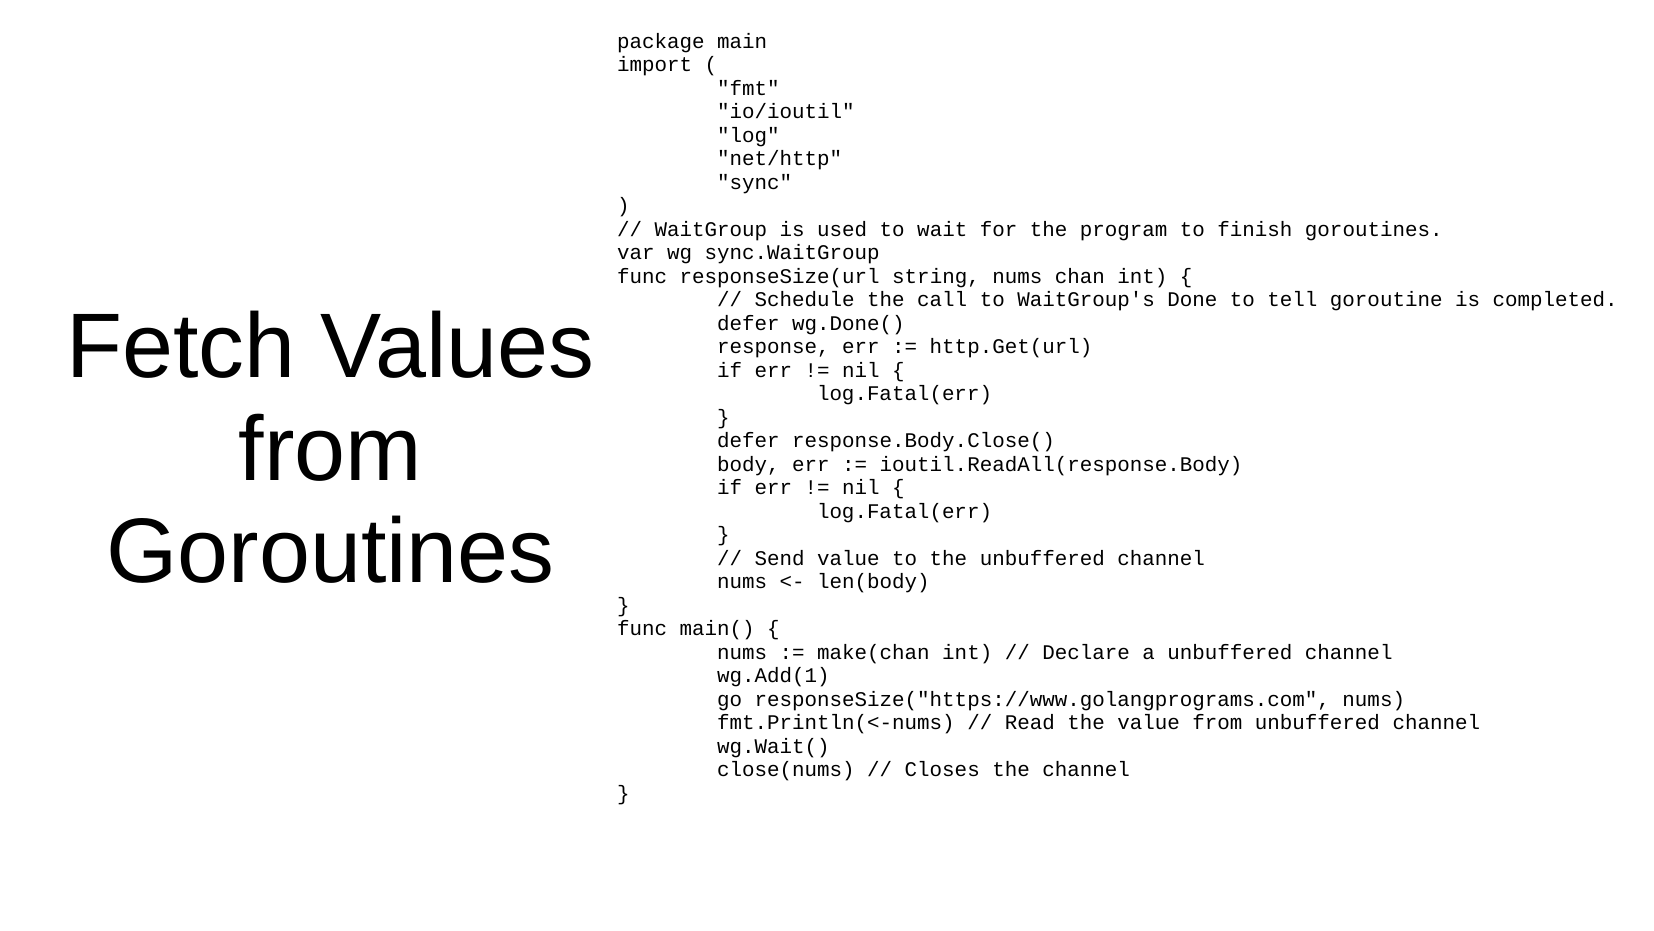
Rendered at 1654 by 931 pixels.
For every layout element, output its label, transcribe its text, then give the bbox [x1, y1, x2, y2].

title Fetch Values from Goroutines [47, 294, 602, 603]
text_box package main import ( "fmt" "io/ioutil" "log" "net/http" "sync" ) // WaitGroup is used to wait for the program to finish goroutines. var wg sync.WaitGroup func responseSize(url string, nums chan int) { // Schedule the call to WaitGroup's Done to tell goroutine is completed. defer wg.Done() response, err := http.Get(url) if err != nil { log.Fatal(err) } defer response.Body.Close() body, err := ioutil.ReadAll(response.Body) if err != nil { log.Fatal(err) } // Send value to the unbuffered channel nums <- len(body) } func main() { nums := make(chan int) // Declare a unbuffered channel wg.Add(1) go responseSize("https://www.golangprograms.com", nums) fmt.Println(<-nums) // Read the value from unbuffered channel wg.Wait() close(nums) // Closes the channel } [602, 23, 1632, 815]
